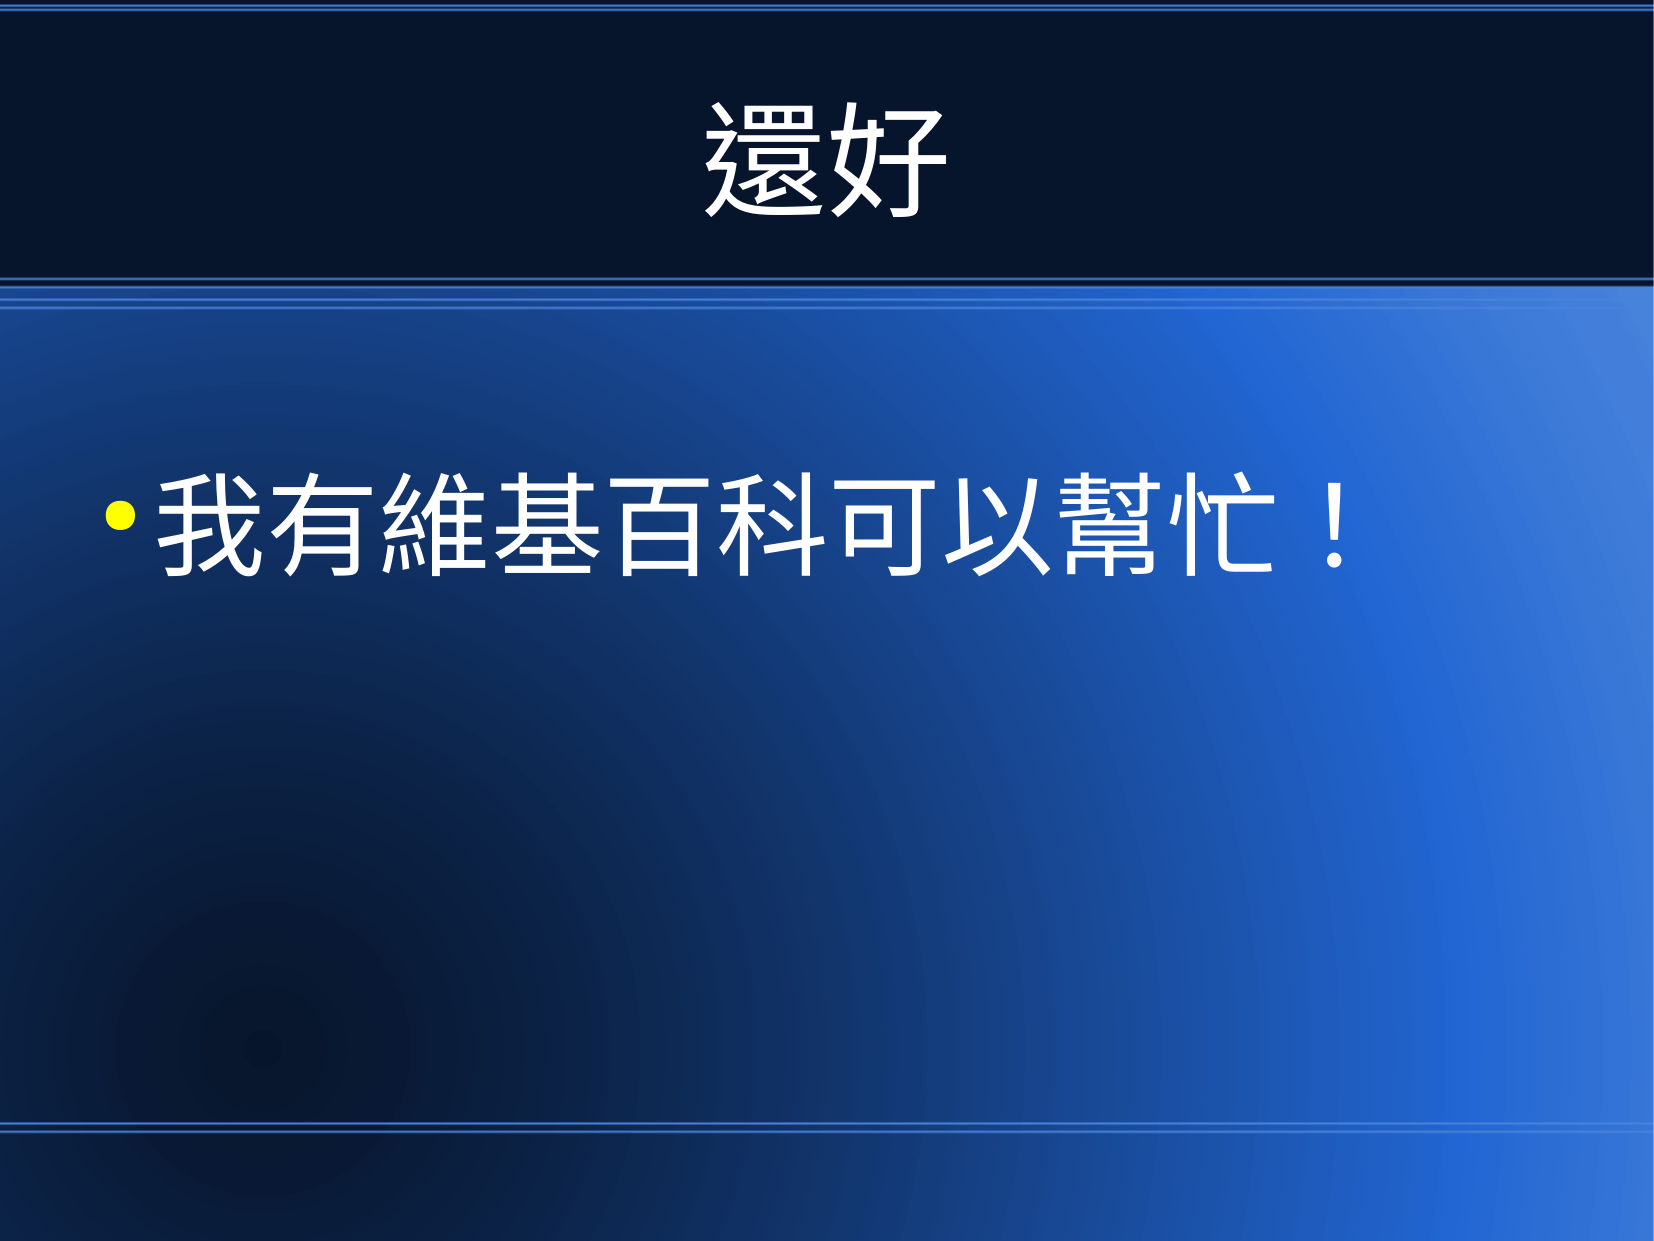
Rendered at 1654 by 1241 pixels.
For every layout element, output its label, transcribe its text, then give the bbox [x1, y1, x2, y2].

picture [0, 0, 1654, 1241]
list 我有維基百科可以幫忙！ [82, 355, 1571, 1241]
title 還好 [82, 49, 1571, 257]
